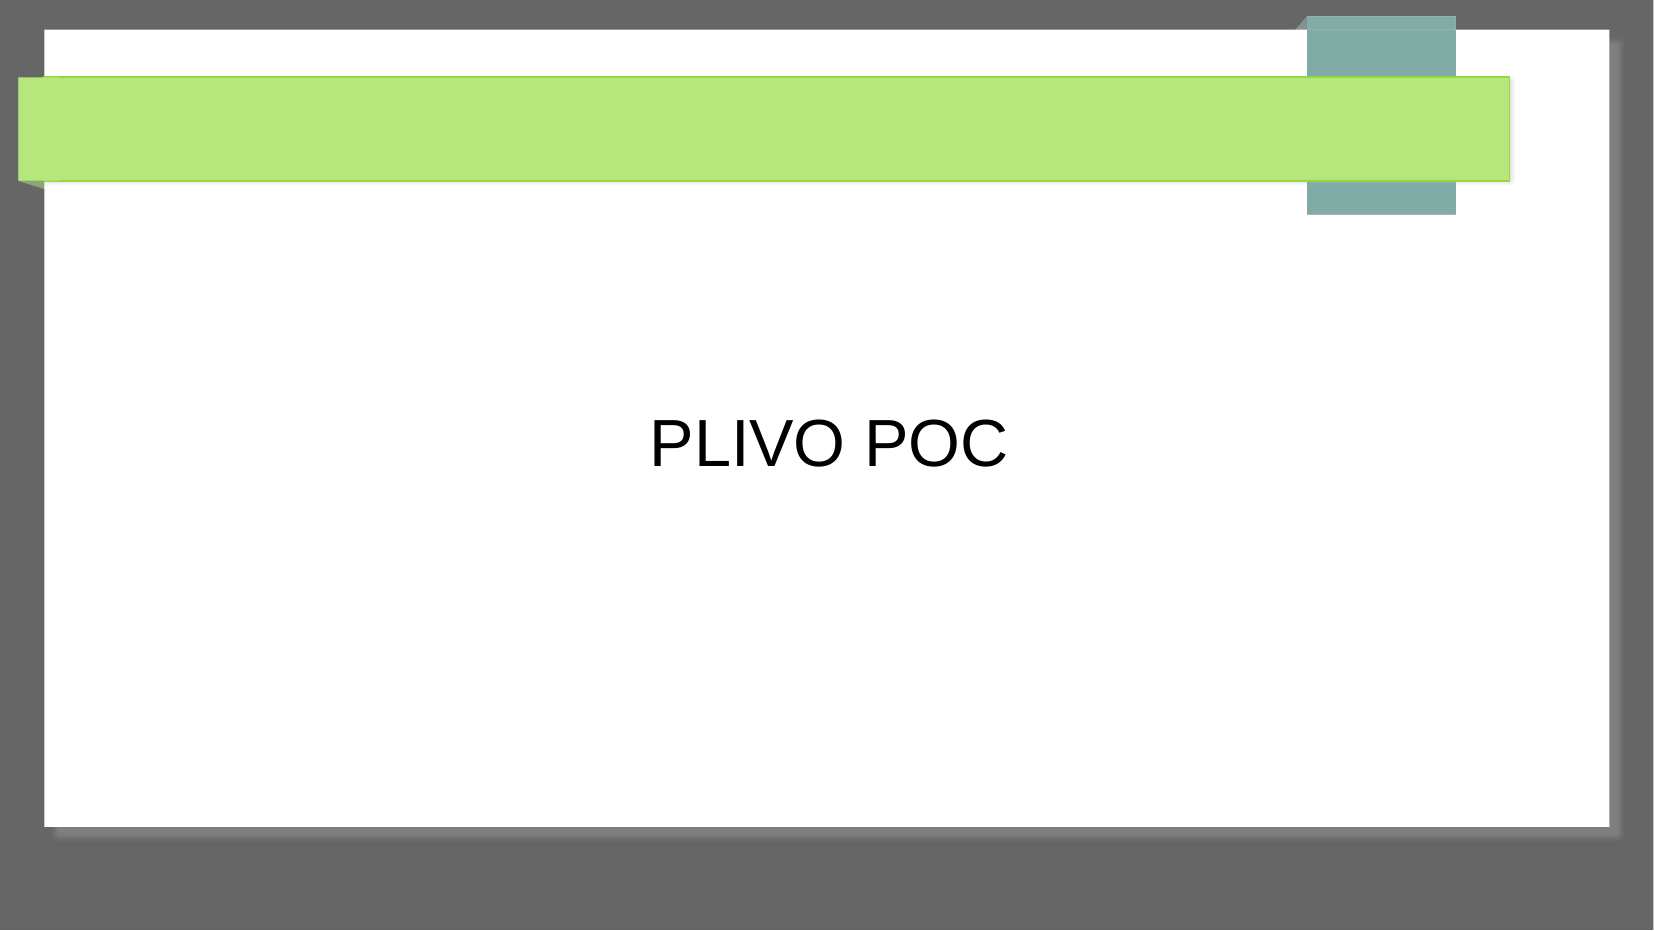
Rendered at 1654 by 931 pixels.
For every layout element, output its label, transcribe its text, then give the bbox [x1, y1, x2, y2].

subtitle PLIVO POC [649, 354, 1034, 532]
